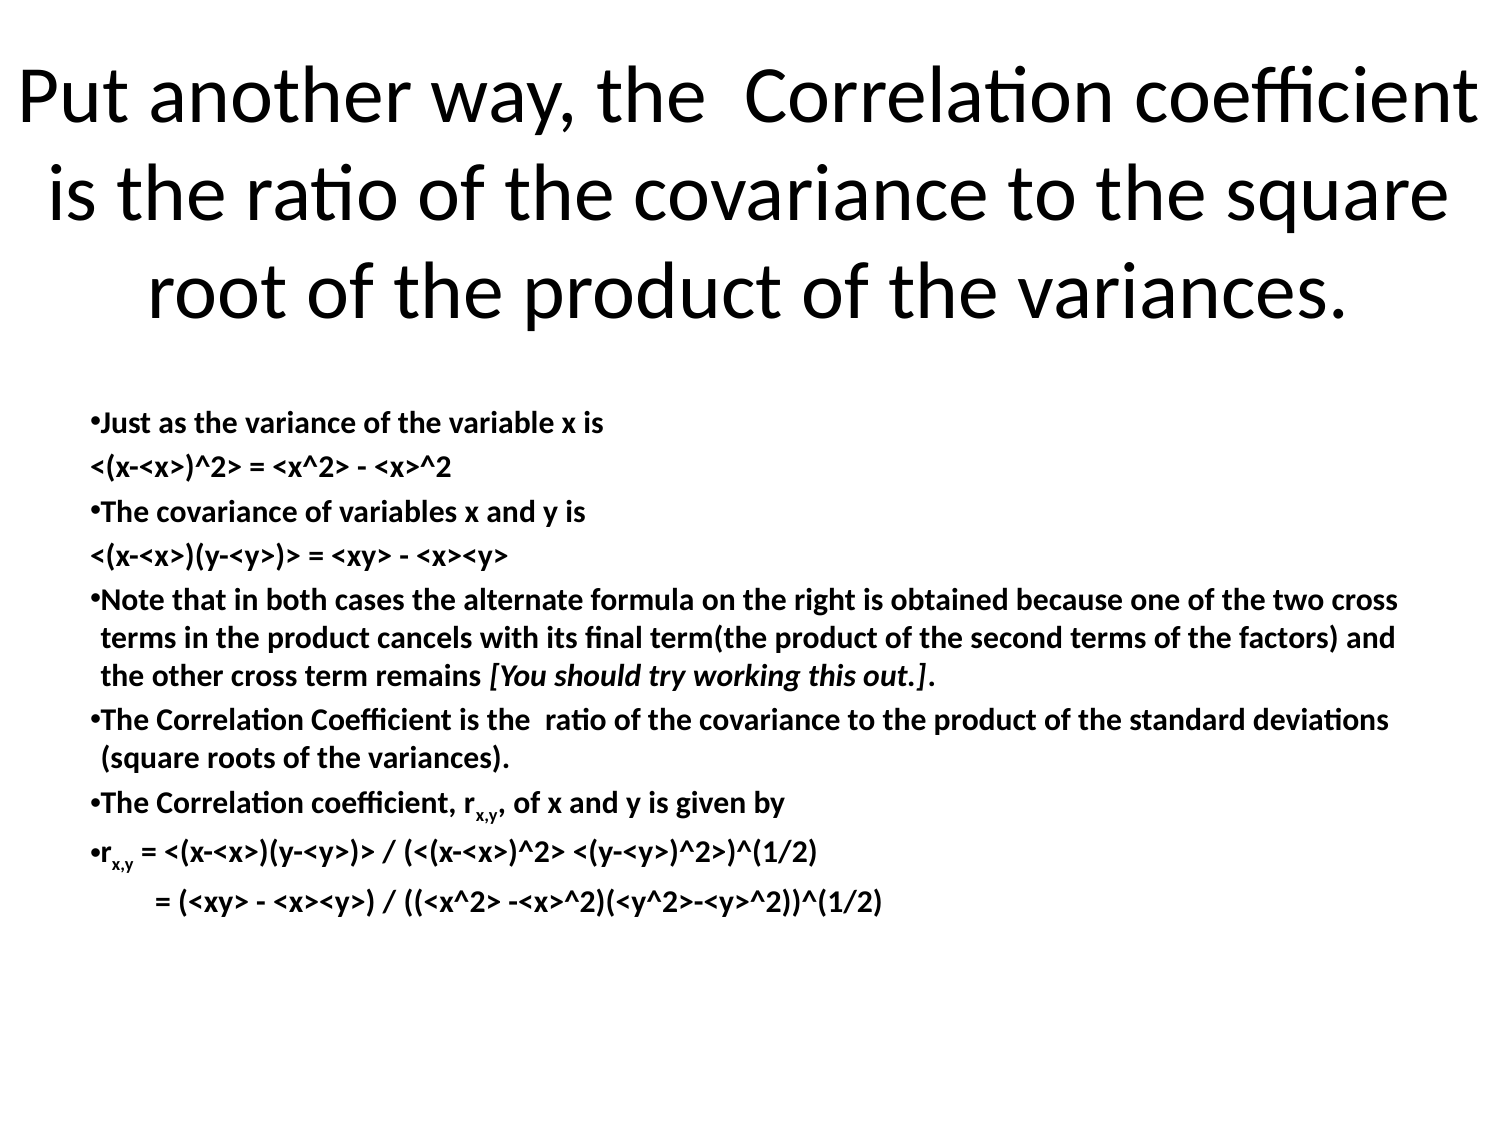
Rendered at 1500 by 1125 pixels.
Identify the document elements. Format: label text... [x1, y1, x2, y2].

title Put another way, the Correlation coefficient is the ratio of the covariance to the square root of the product of the variances. [0, 0, 1500, 375]
list Just as the variance of the variable x is <(x-<x>)^2> = <x^2> - <x>^2 The covariance of variables x and y is <(x-<x>)(y-<y>)> = <xy> - <x><y> Note that in both cases the alternate formula on the right is obtained because one of the two cross terms in the product cancels with its final term(the product of the second terms of the factors) and the other cross term remains [You should try working this out.]. The Correlation Coefficient is the ratio of the covariance to the product of the standard deviations (square roots of the variances). The Correlation coefficient, rx,y, of x and y is given by rx,y = <(x-<x>)(y-<y>)> / (<(x-<x>)^2> <(y-<y>)^2>)^(1/2) = (<xy> - <x><y>) / ((<x^2> -<x>^2)(<y^2>-<y>^2))^(1/2) [75, 350, 1451, 1100]
